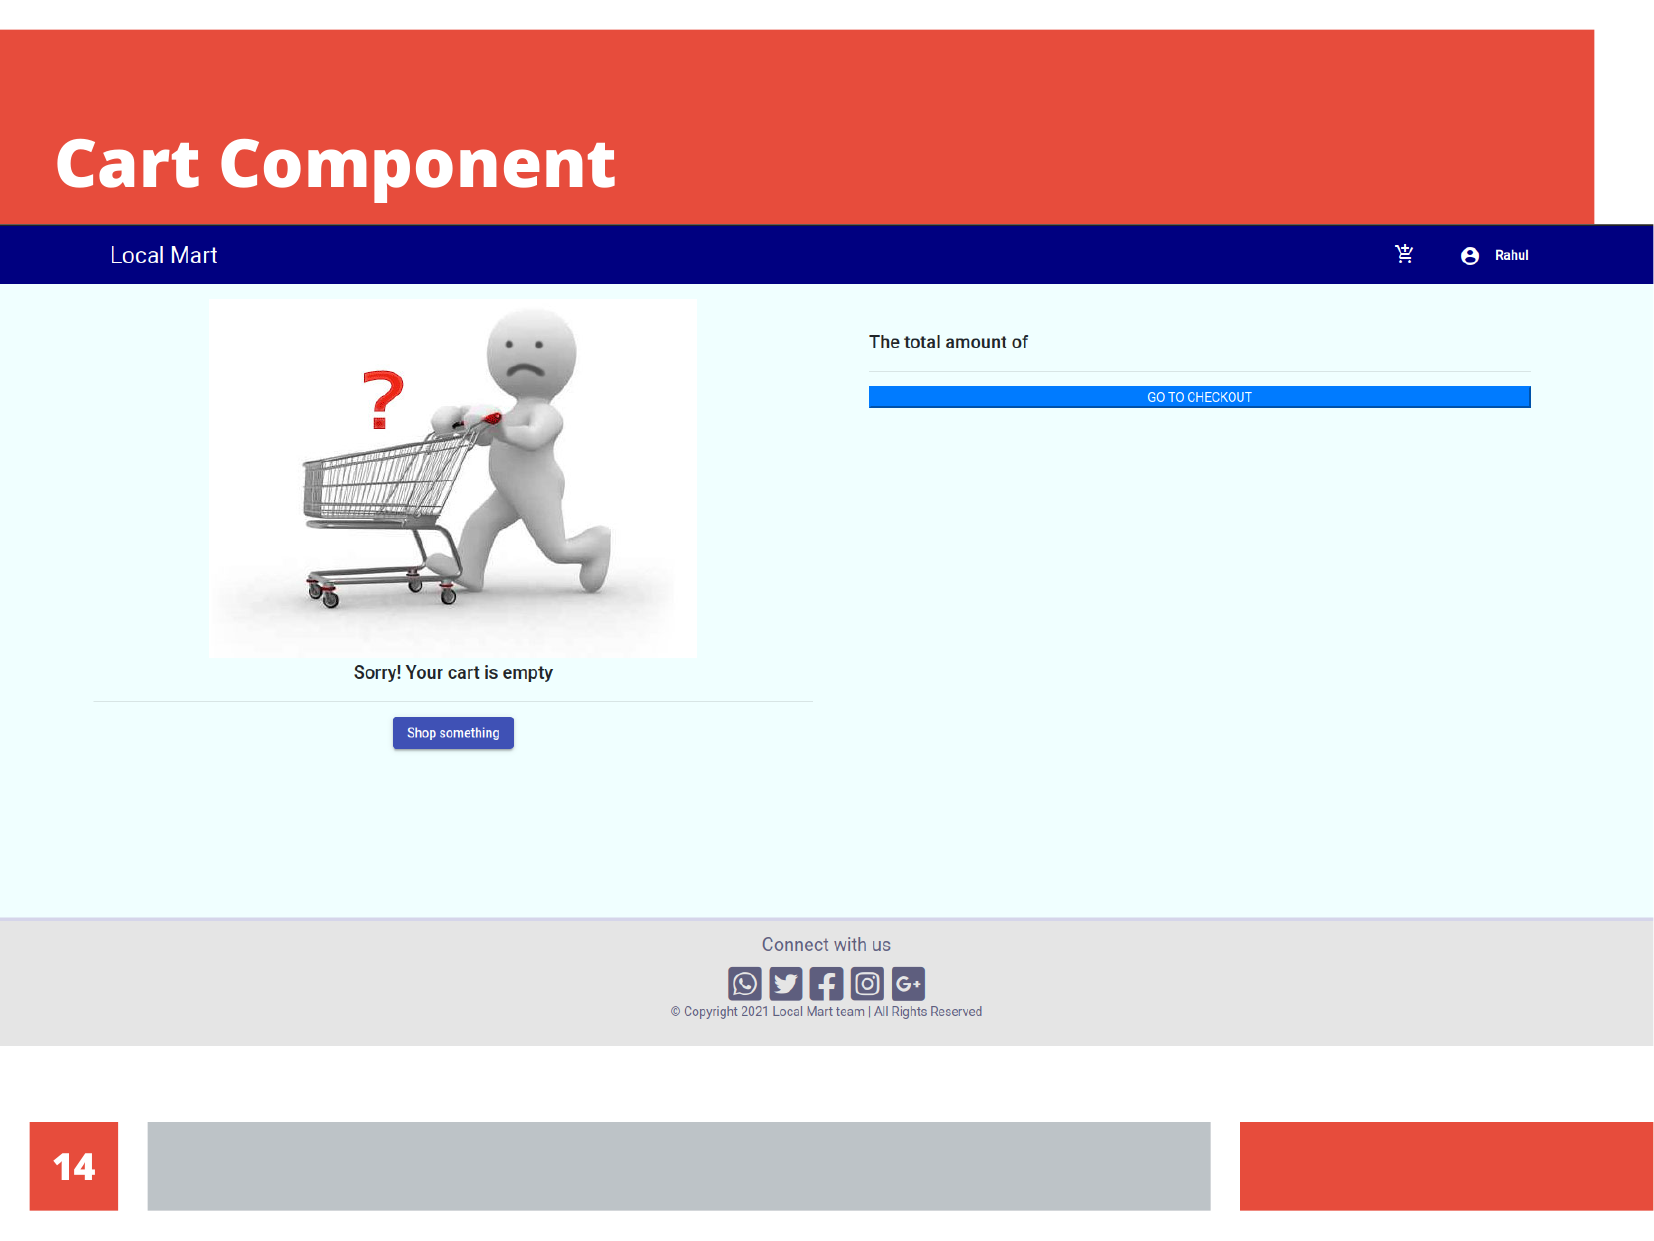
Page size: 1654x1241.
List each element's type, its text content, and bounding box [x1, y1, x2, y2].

title Cart Component [54, 59, 1591, 207]
picture [0, 224, 1654, 1051]
